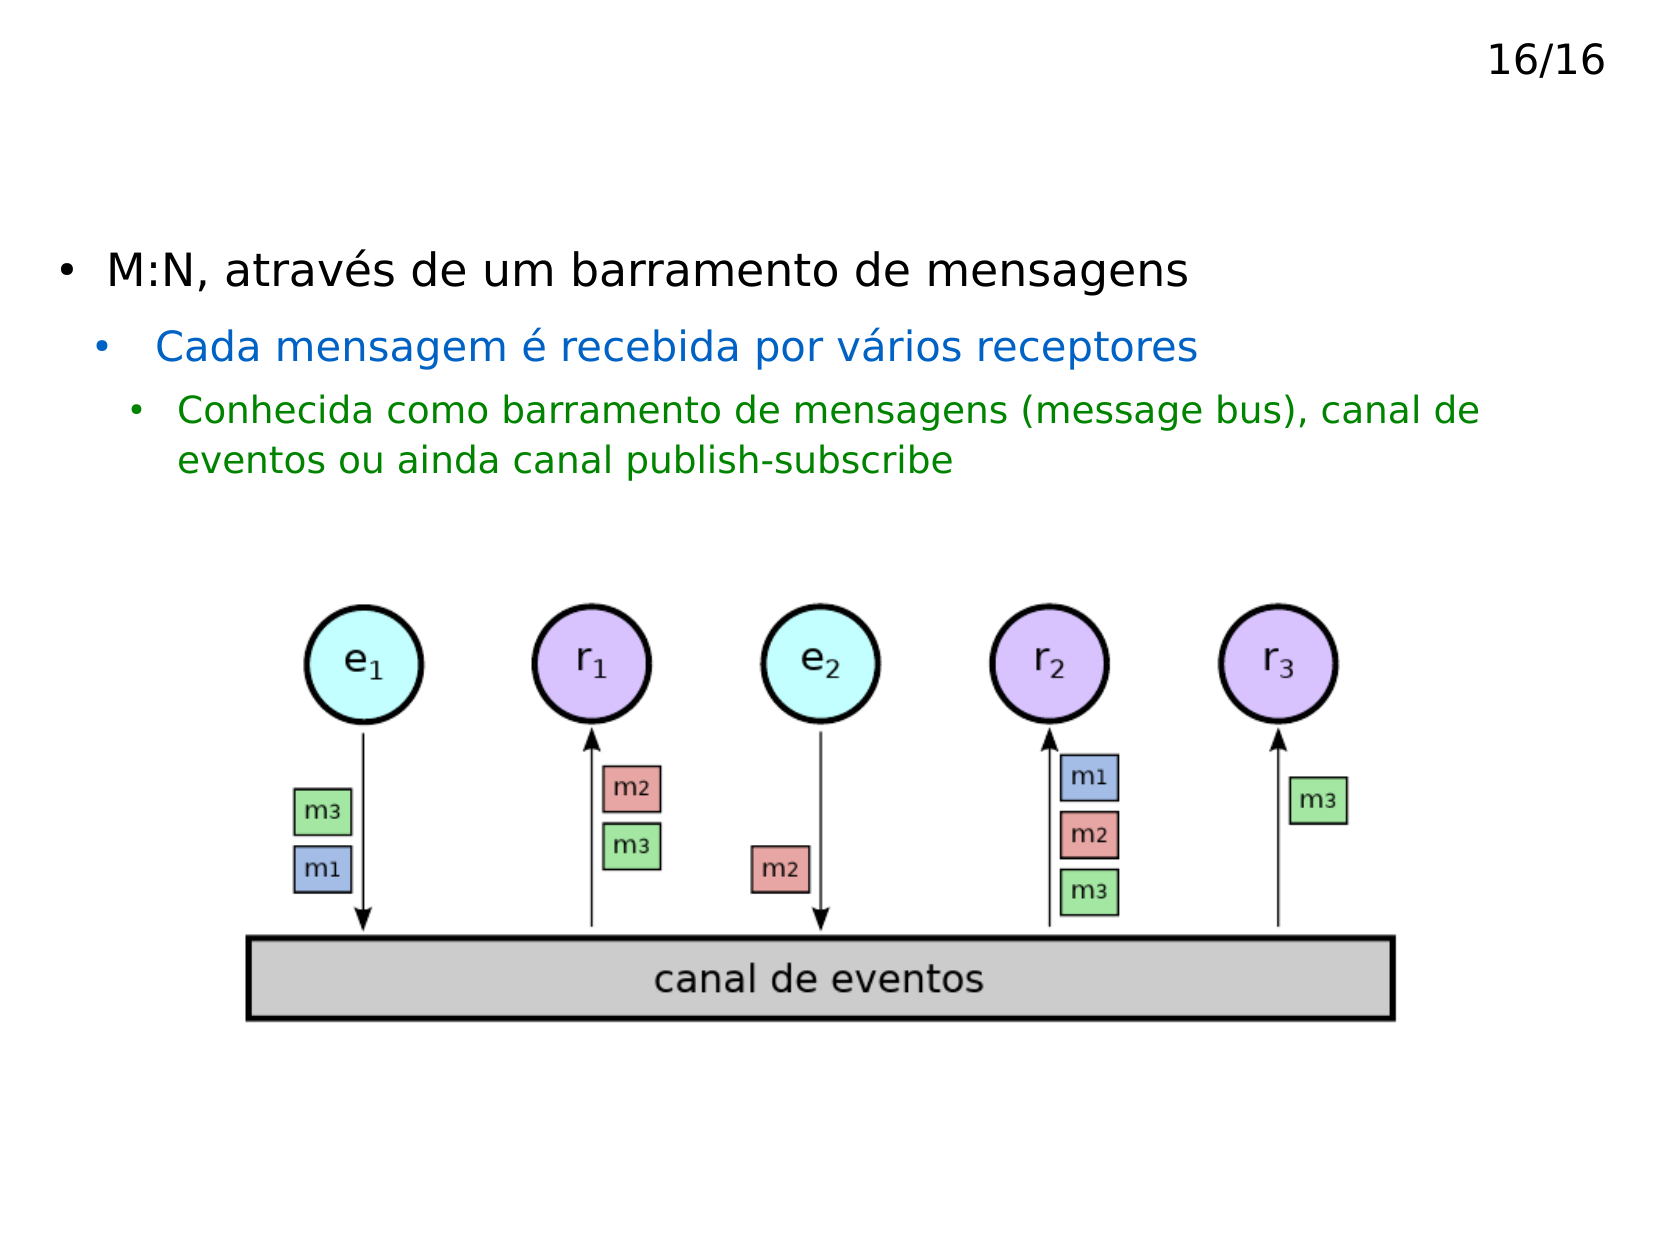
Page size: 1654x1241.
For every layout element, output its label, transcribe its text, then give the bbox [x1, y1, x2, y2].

picture [238, 600, 1404, 1028]
list M:N, através de um barramento de mensagens Cada mensagem é recebida por vários receptores Conhecida como barramento de mensagens (message bus), canal de eventos ou ainda canal publish-subscribe [59, 236, 1595, 1211]
